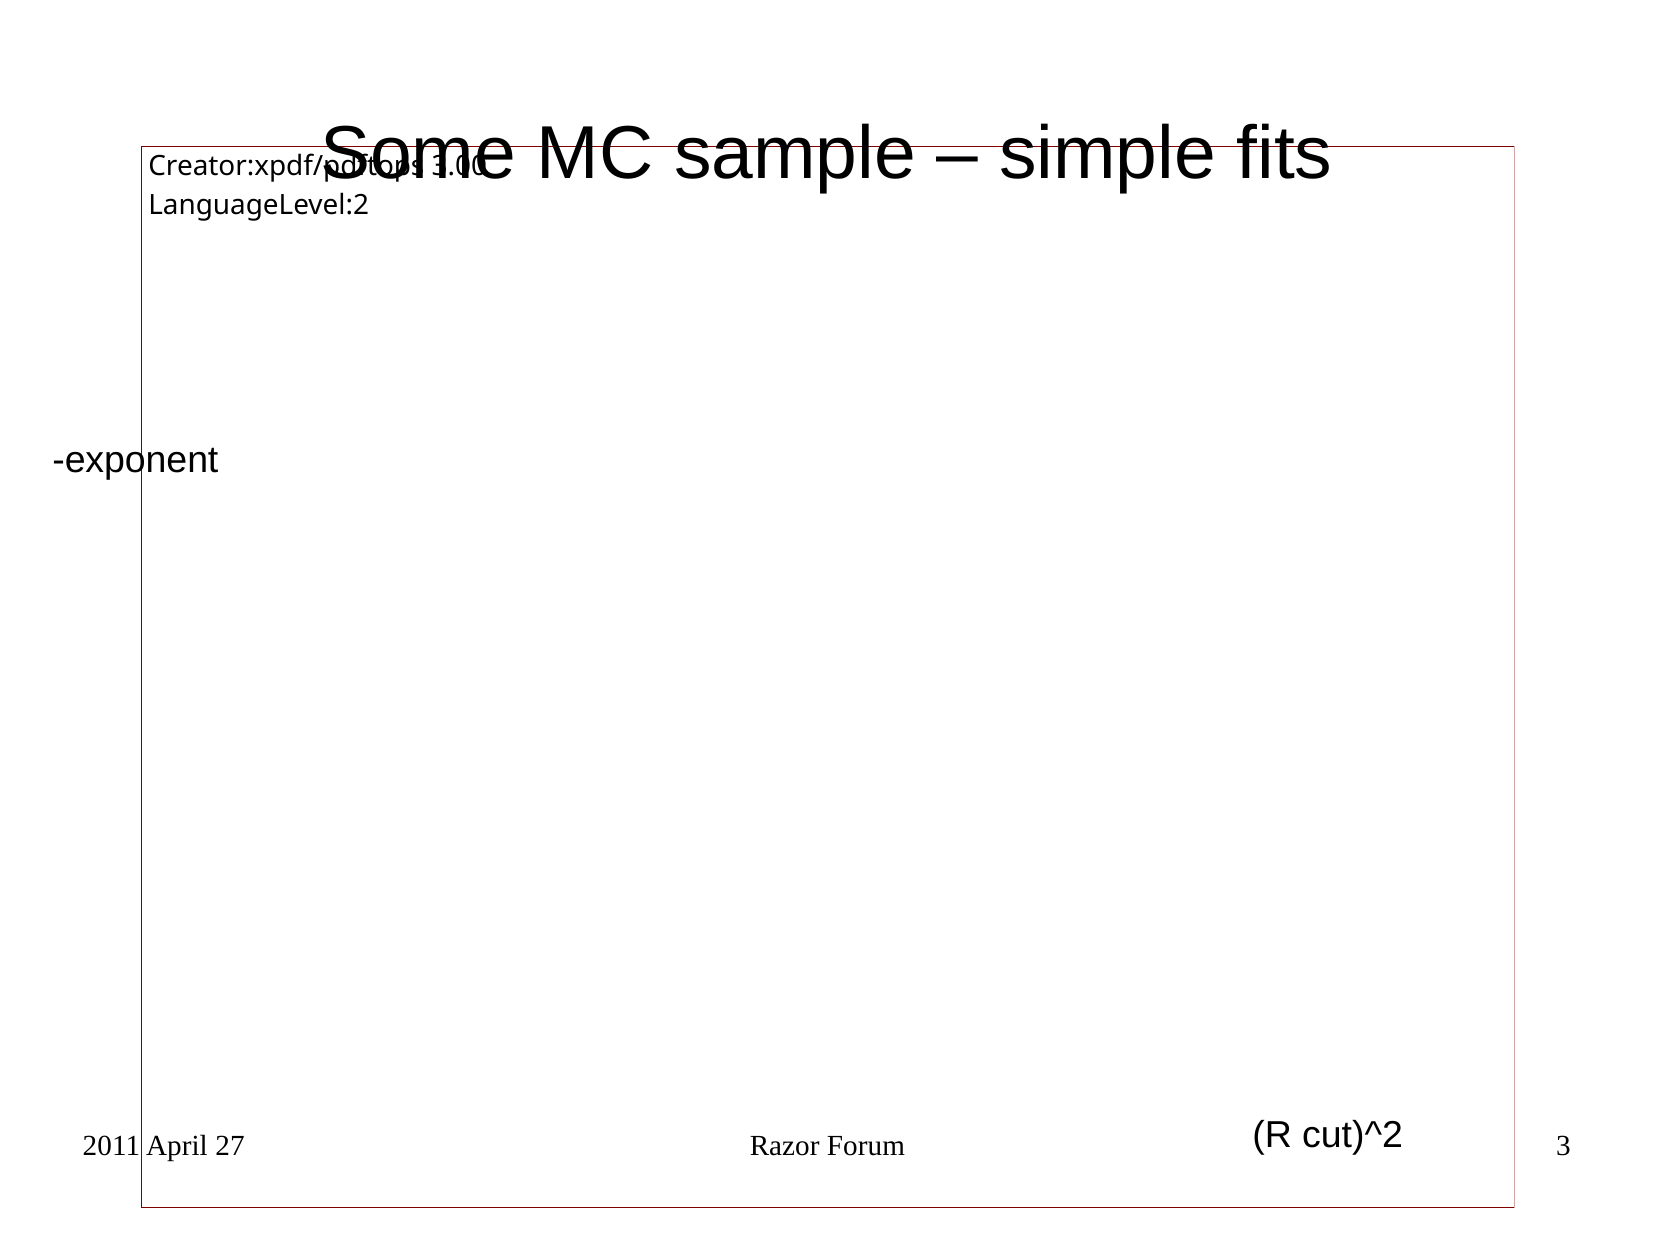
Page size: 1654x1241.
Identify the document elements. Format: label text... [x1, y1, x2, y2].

text_box -exponent [37, 430, 240, 488]
text_box (R cut)^2 [1237, 1105, 1421, 1163]
title Some MC sample – simple fits [82, 49, 1571, 257]
picture [139, 257, 1515, 1208]
